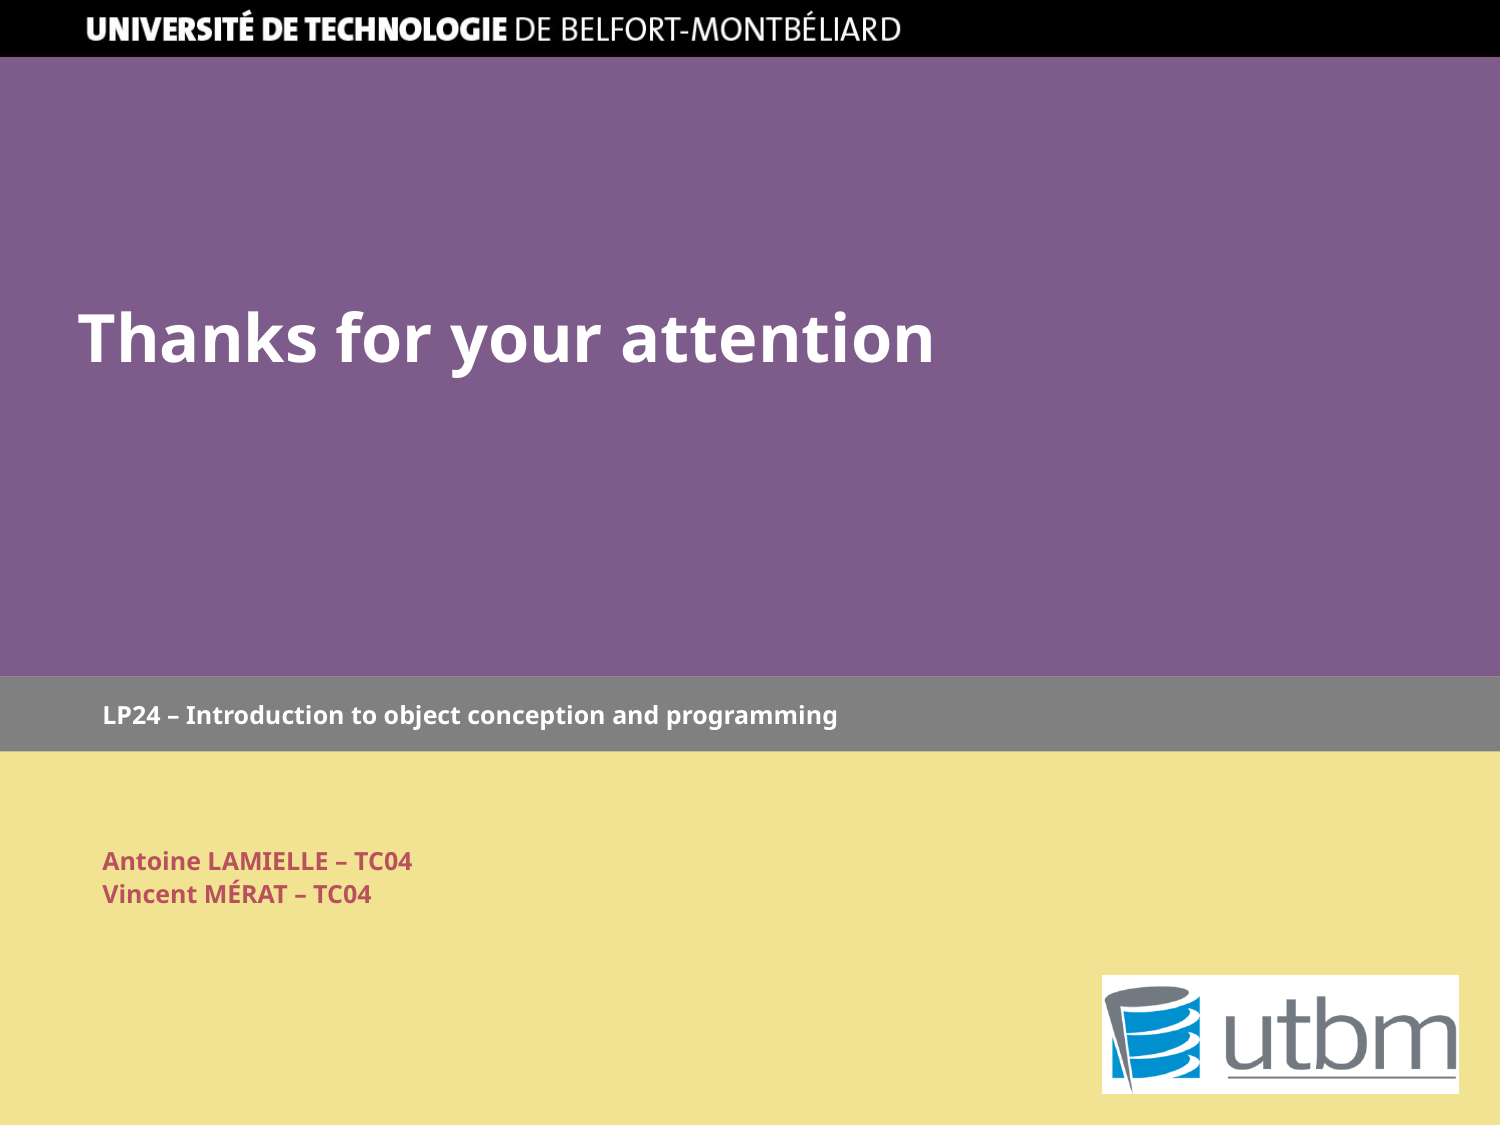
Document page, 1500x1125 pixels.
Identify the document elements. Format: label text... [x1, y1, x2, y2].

text_box Antoine LAMIELLE – TC04 Vincent MÉRAT – TC04 [87, 845, 1138, 916]
text_box [0, 57, 1500, 1125]
title Thanks for your attention [62, 297, 1363, 501]
text_box LP24 – Introduction to object conception and programming [87, 692, 1275, 738]
picture [0, 0, 1500, 57]
picture [1102, 975, 1459, 1094]
